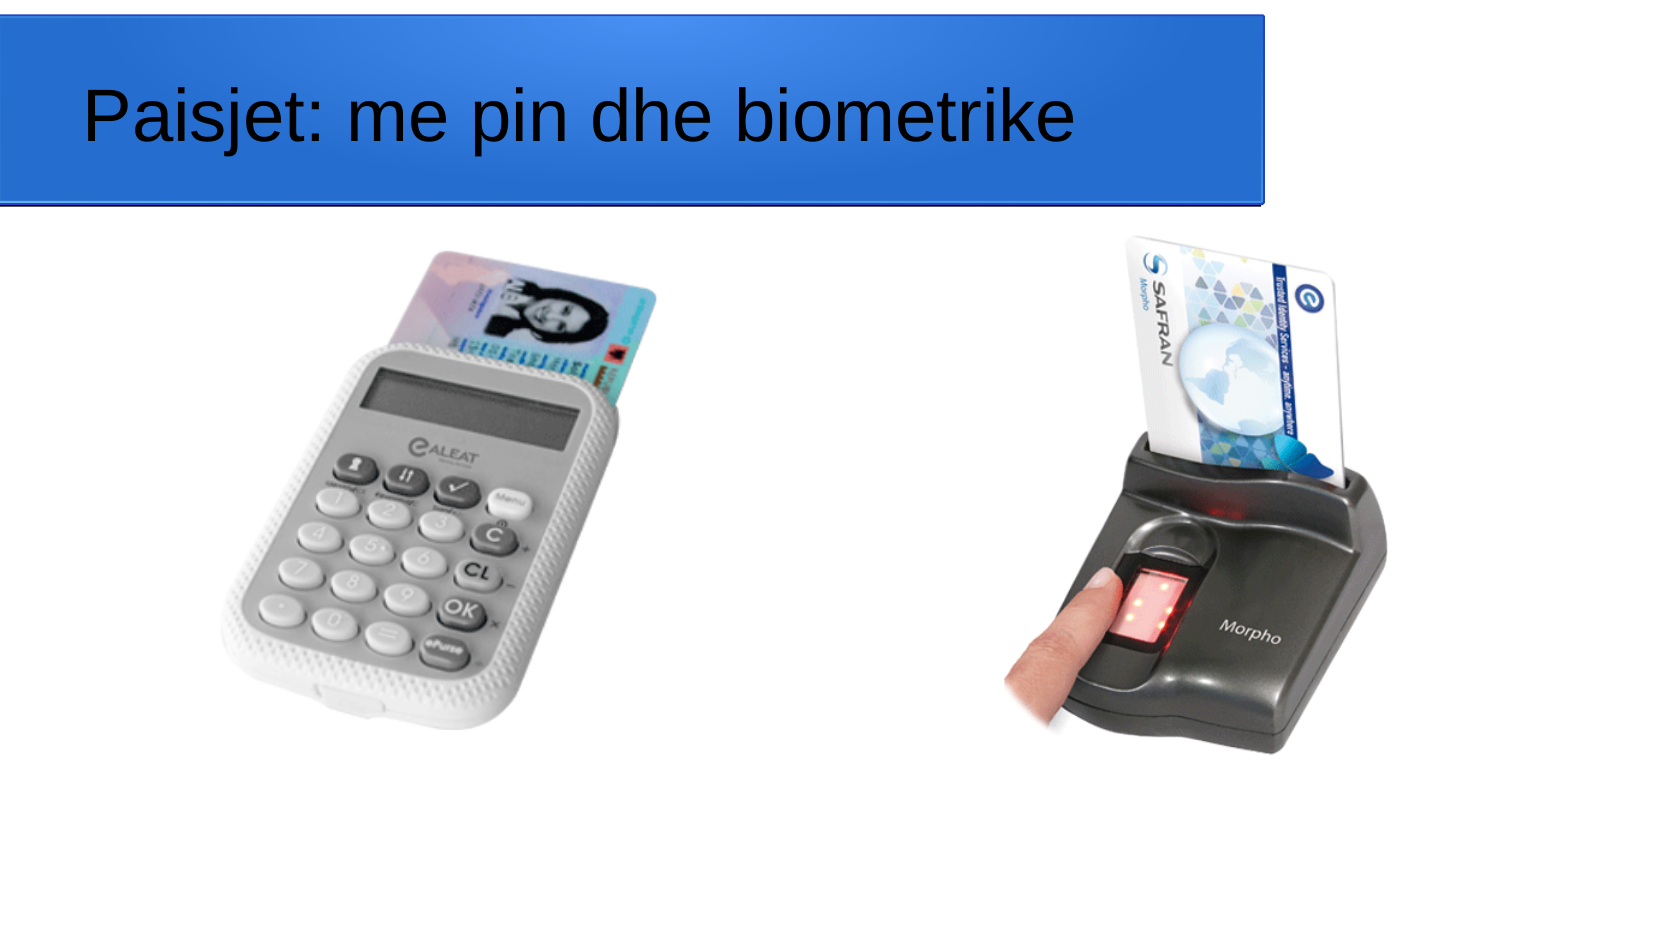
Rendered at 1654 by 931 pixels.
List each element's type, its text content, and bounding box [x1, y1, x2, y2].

picture [82, 246, 809, 742]
picture [944, 224, 1473, 764]
title Paisjet: me pin dhe biometrike [82, 35, 1261, 196]
